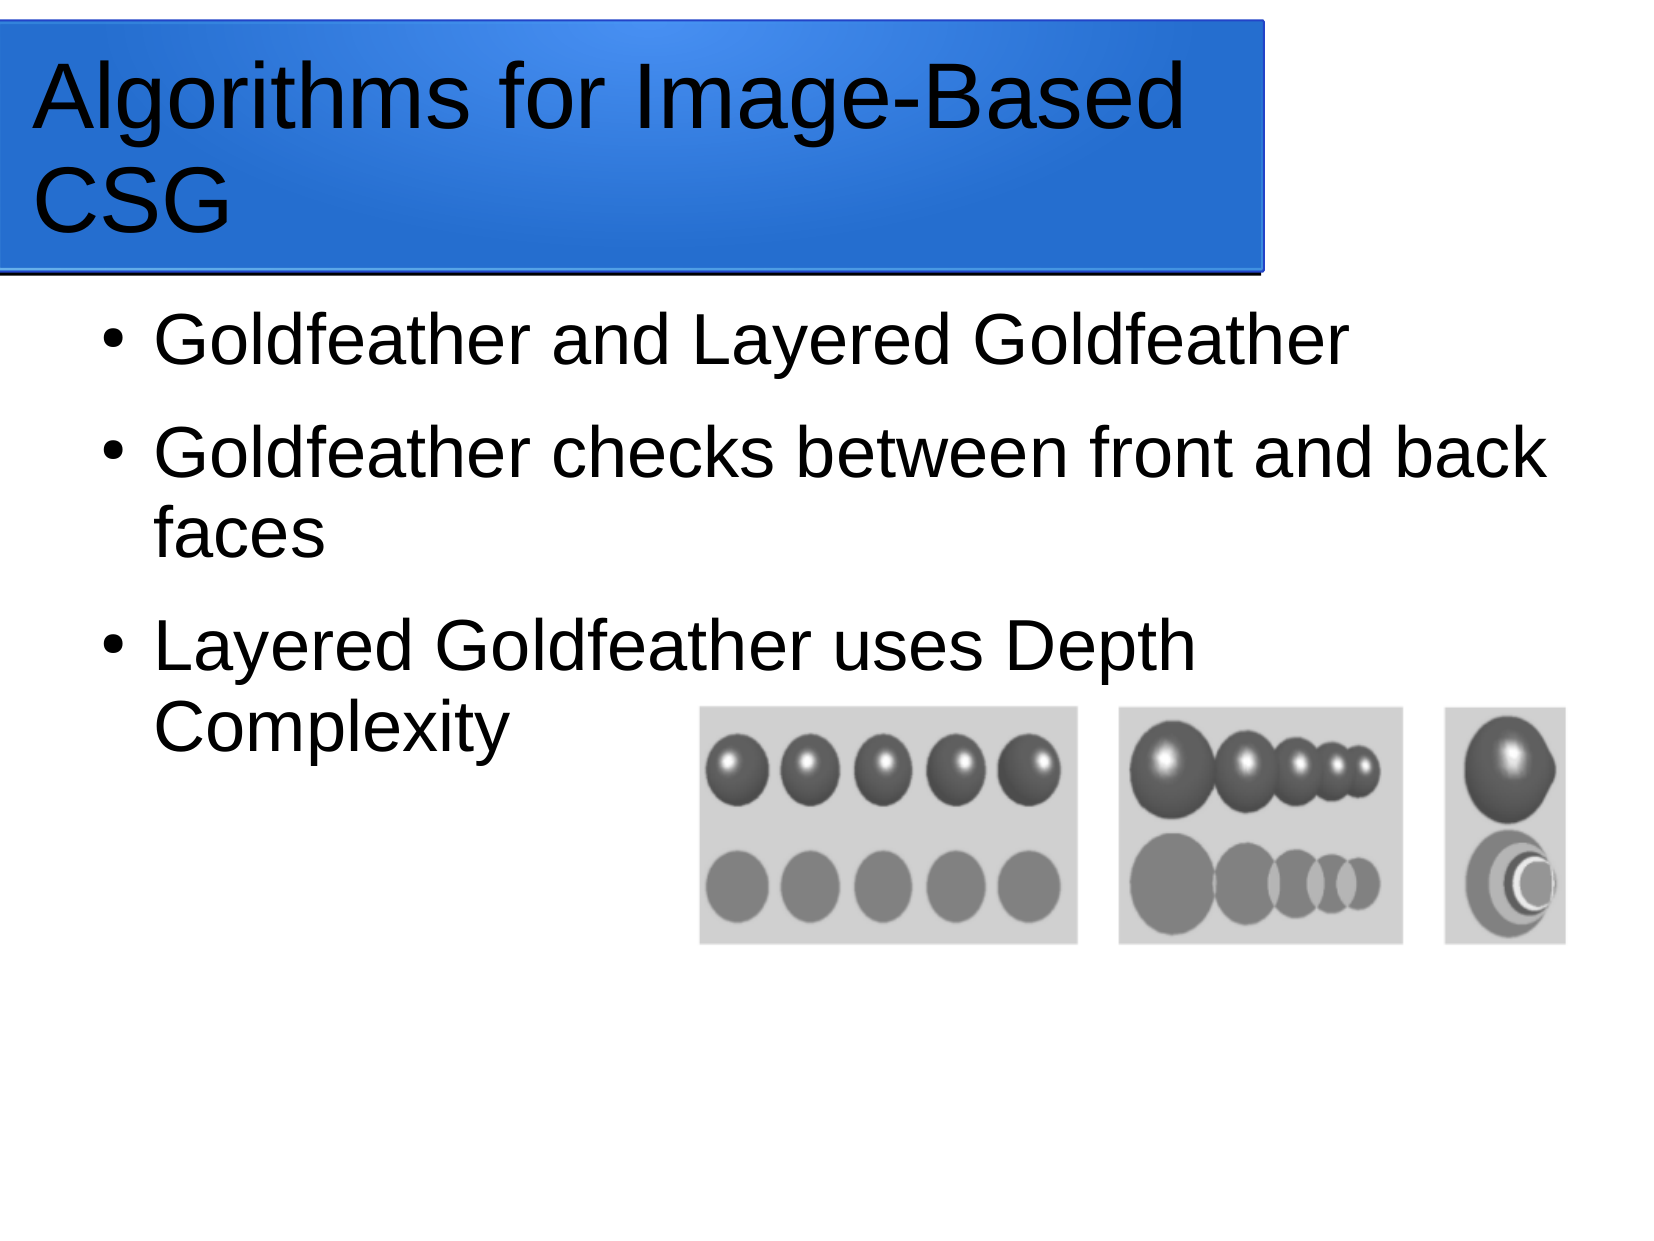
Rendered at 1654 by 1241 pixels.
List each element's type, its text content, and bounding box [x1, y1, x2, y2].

list Goldfeather and Layered Goldfeather Goldfeather checks between front and back faces Layered Goldfeather uses Depth Complexity [82, 299, 1571, 1019]
title Algorithms for Image-Based CSG [2, 44, 1261, 253]
picture [675, 689, 1591, 964]
